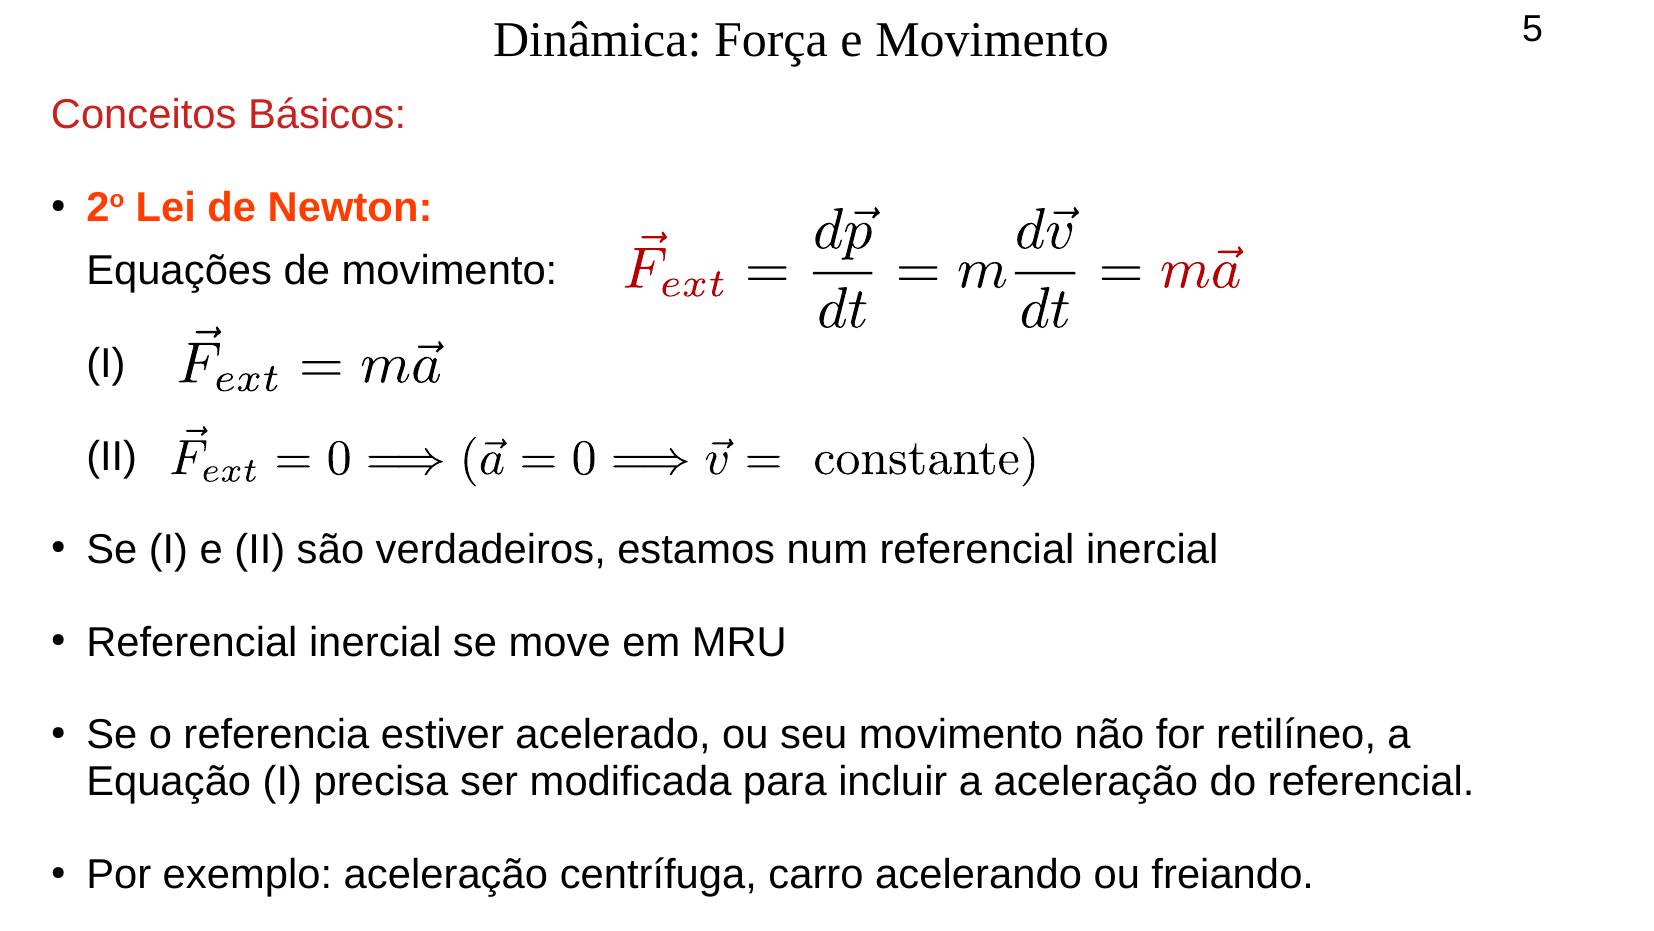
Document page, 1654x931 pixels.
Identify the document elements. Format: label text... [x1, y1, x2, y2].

text_box 12 [1507, 0, 1654, 71]
picture [620, 204, 1246, 331]
picture [174, 324, 446, 394]
picture [169, 425, 1035, 487]
text_box Dinâmica: Força e Movimento [478, 0, 1149, 82]
text_box Conceitos Básicos: 2o Lei de Newton: Equações de movimento: (I) (II) Se (I) e (II) são verdadeiros, estamos num referencial inercial Referencial inercial se move em MRU Se o referencia estiver acelerado, ou seu movimento não for retilíneo, a Equação (I) precisa ser modificada para incluir a aceleração do referencial. Por exemplo: aceleração centrífuga, carro acelerando ou freiando. [36, 83, 1572, 905]
